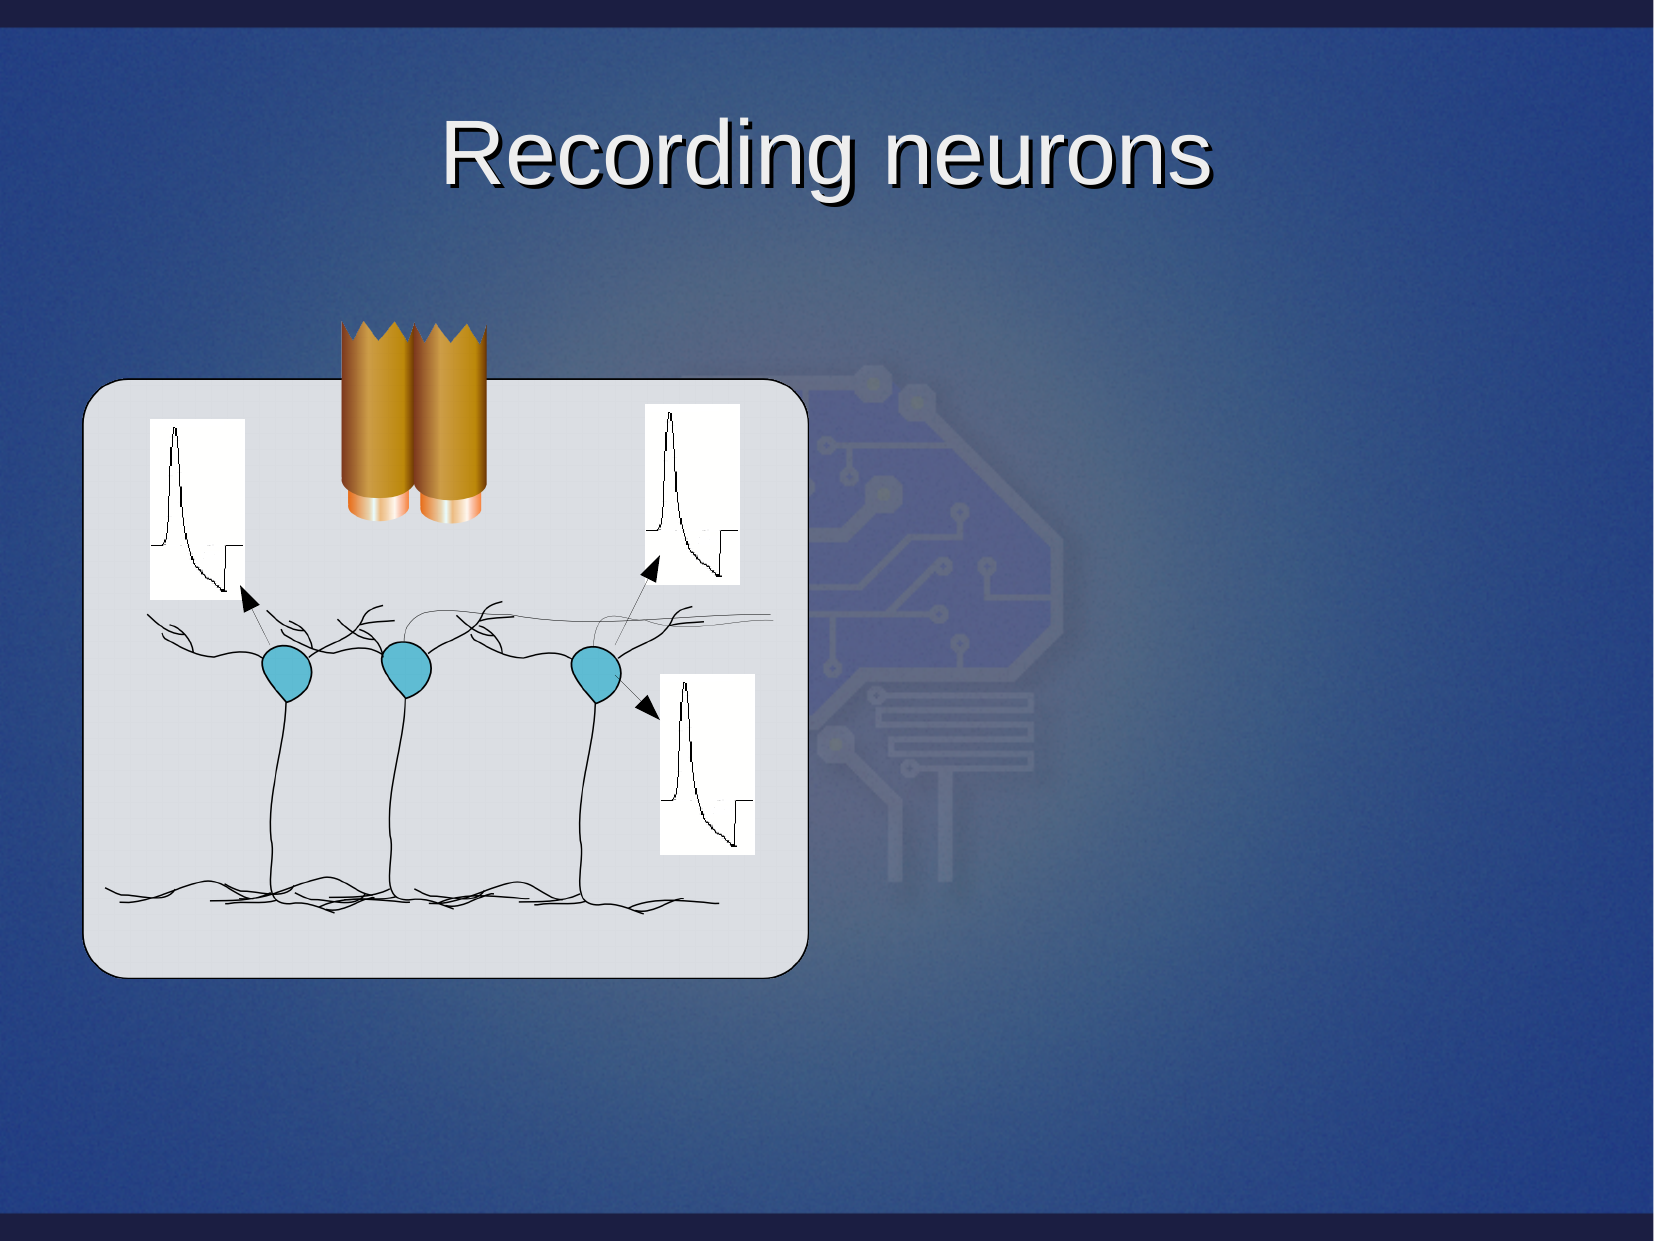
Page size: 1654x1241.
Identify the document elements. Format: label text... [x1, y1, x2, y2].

title Recording neurons [82, 49, 1571, 257]
picture [0, 0, 1654, 1241]
